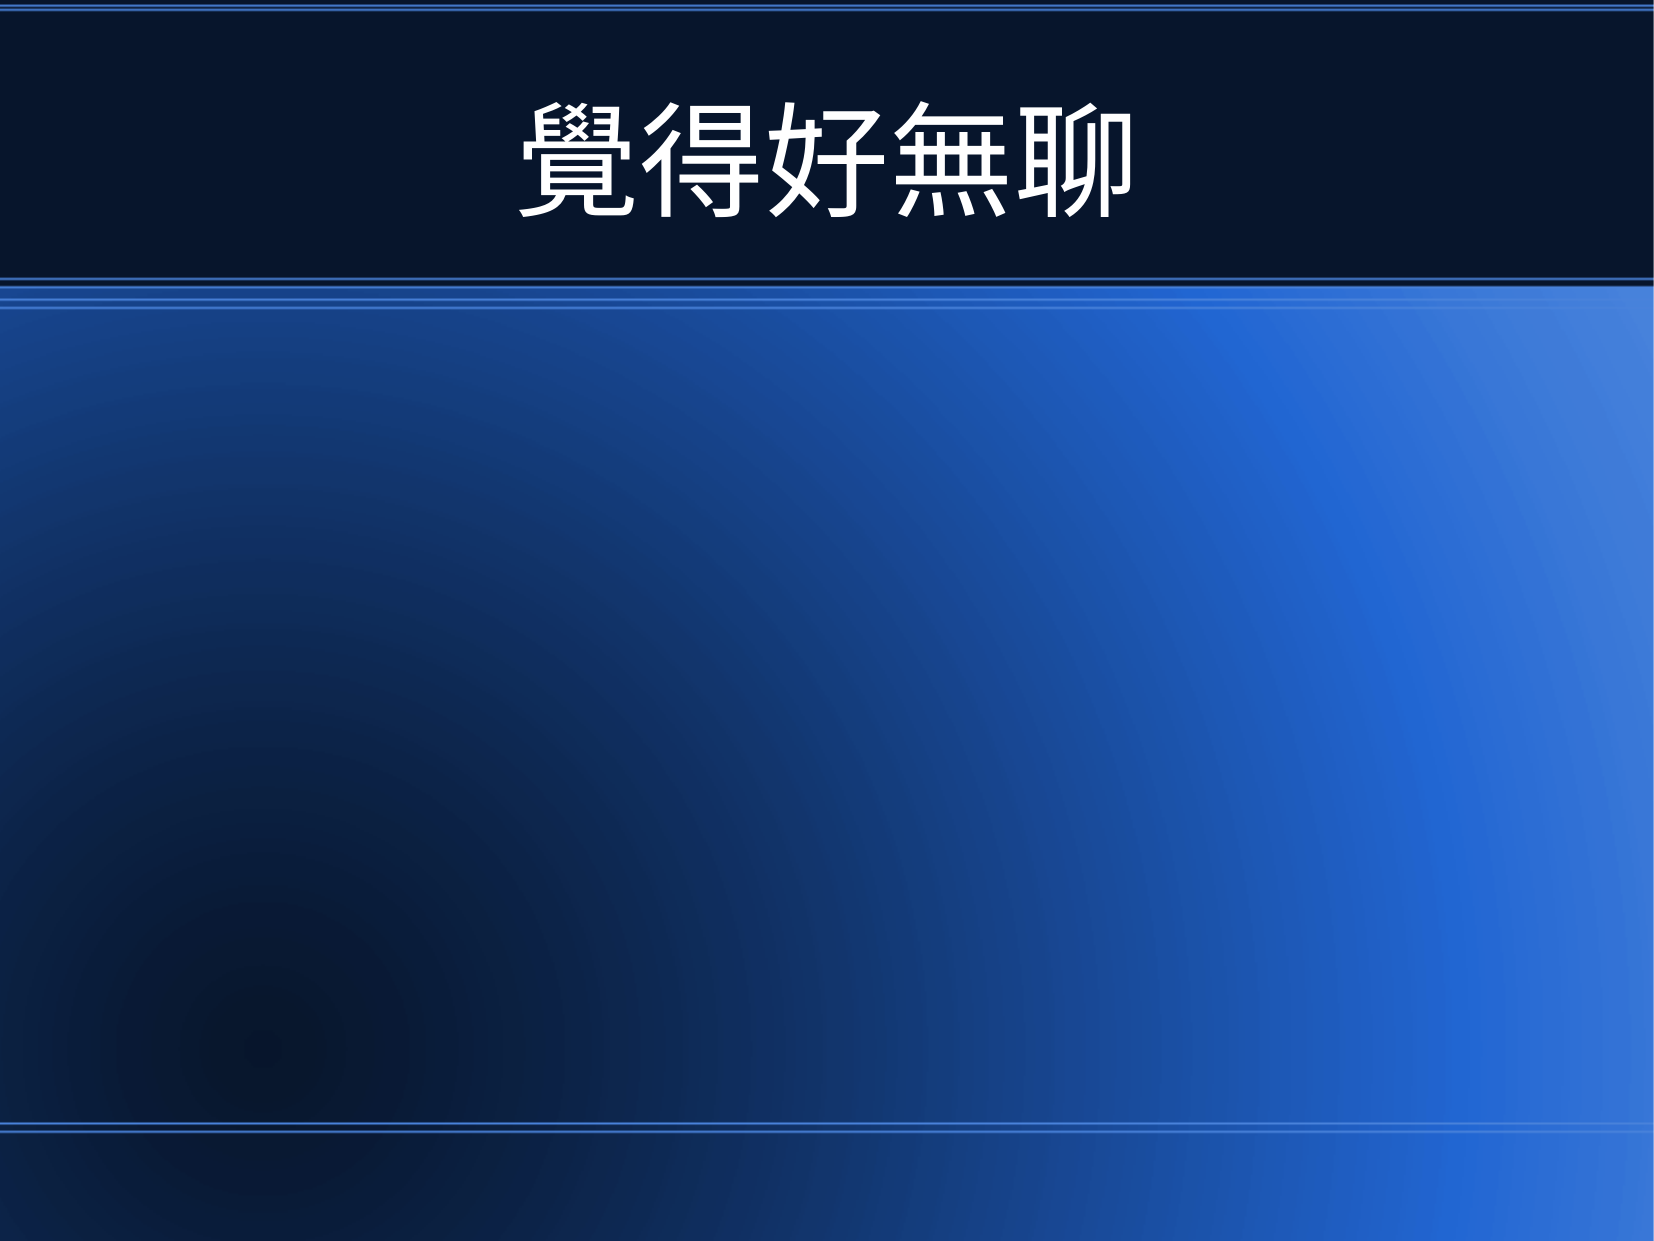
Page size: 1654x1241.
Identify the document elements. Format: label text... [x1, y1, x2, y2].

title 覺得好無聊 [82, 49, 1571, 257]
picture [0, 0, 1654, 1241]
